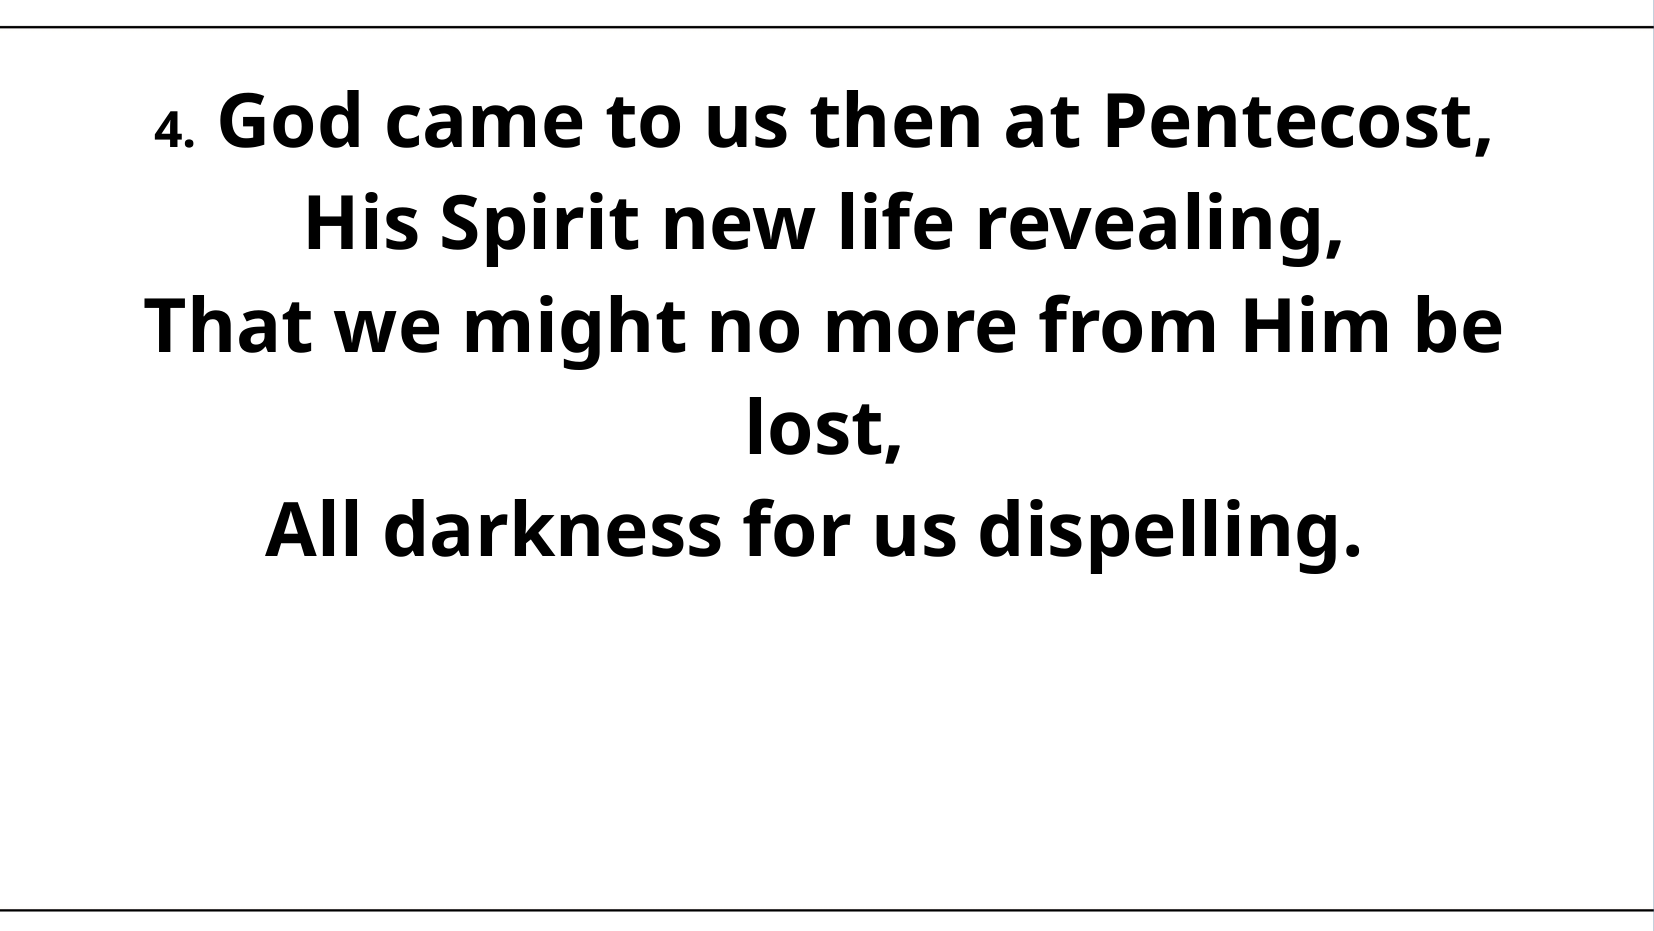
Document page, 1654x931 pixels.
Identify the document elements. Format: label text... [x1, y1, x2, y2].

text_box 4. God came to us then at Pentecost, His Spirit new life revealing, That we might no more from Him be lost, All darkness for us dispelling. [75, 60, 1576, 475]
picture [0, 0, 1654, 931]
